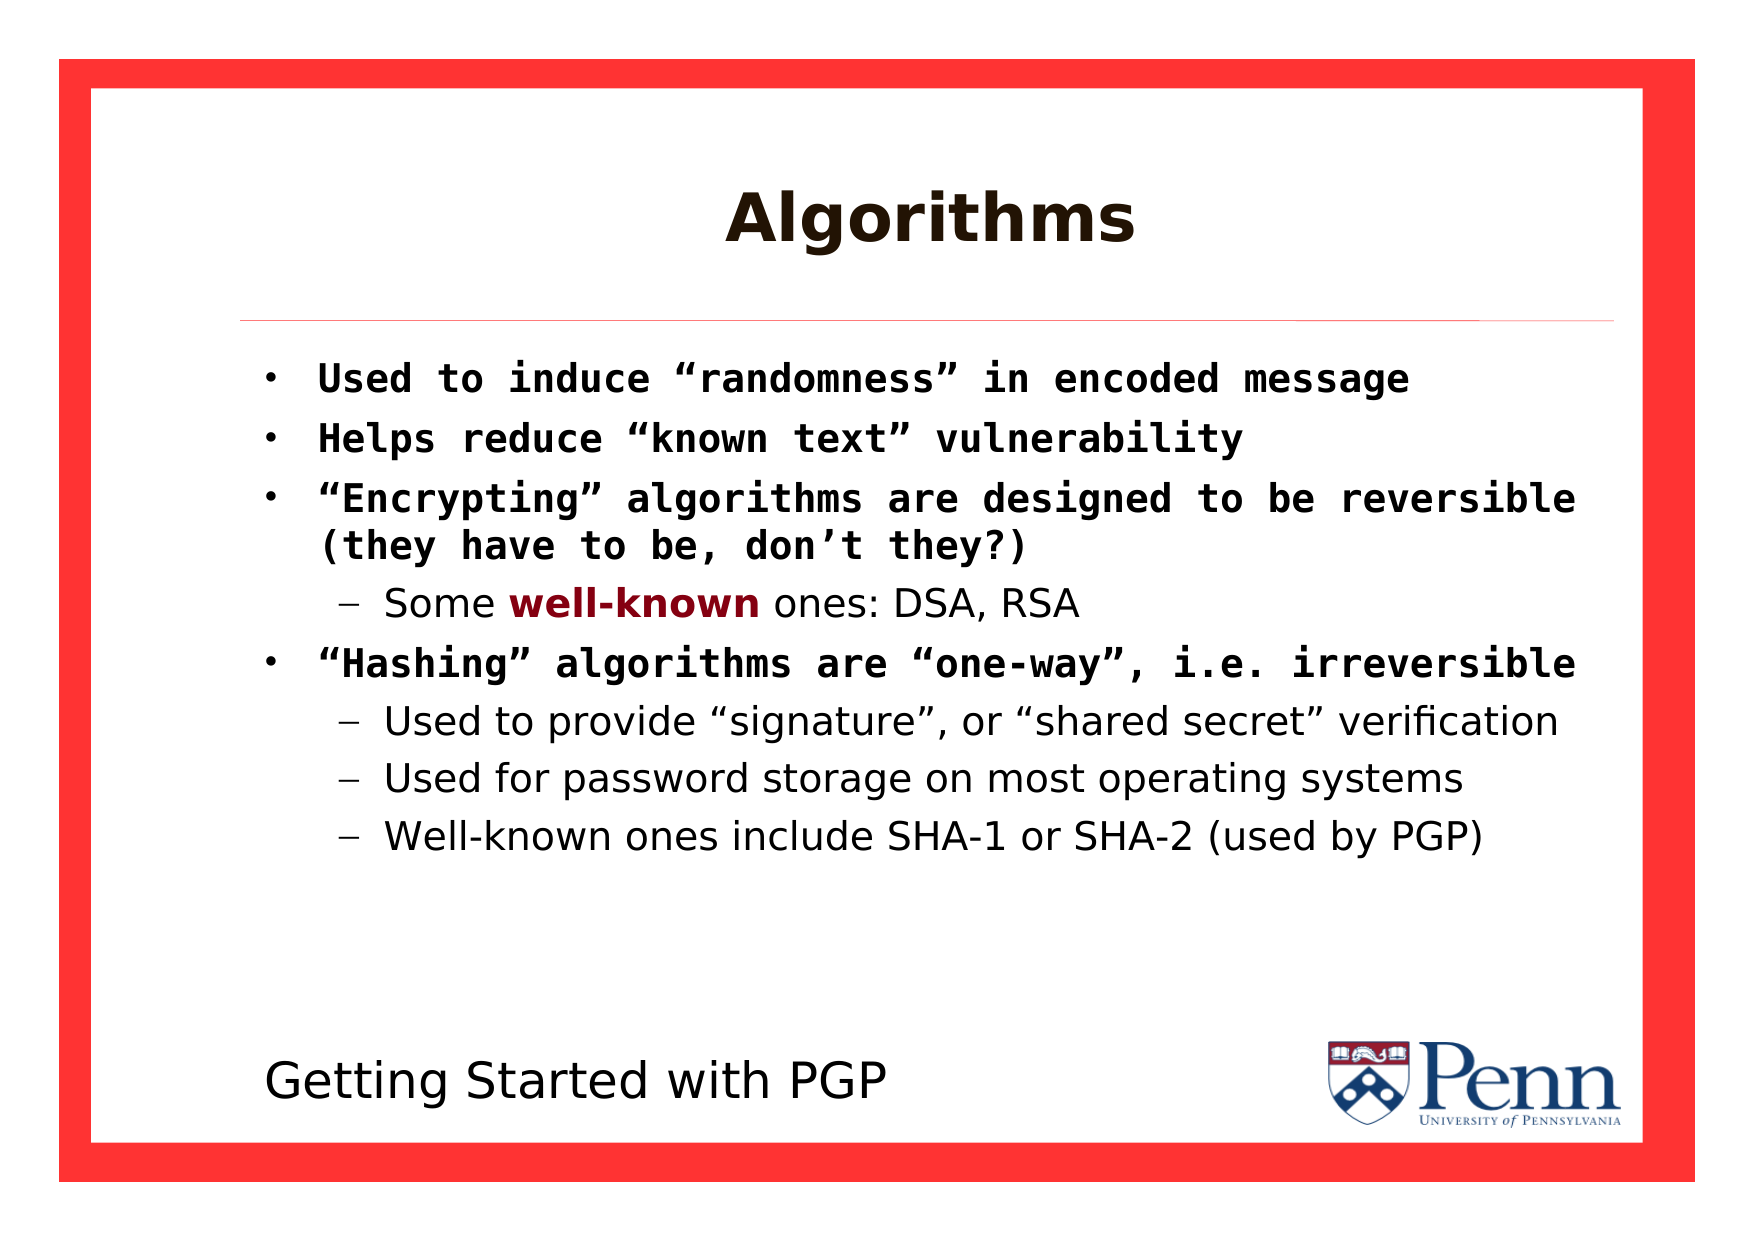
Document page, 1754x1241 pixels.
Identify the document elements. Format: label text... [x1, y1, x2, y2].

list Used to induce “randomness” in encoded message Helps reduce “known text” vulnerability “Encrypting” algorithms are designed to be reversible (they have to be, don’t they?) Some well-known ones: DSA, RSA “Hashing” algorithms are “one-way”, i.e. irreversible Used to provide “signature”, or “shared secret” verification Used for password storage on most operating systems Well-known ones include SHA-1 or SHA-2 (used by PGP) [249, 345, 1614, 1020]
picture [1327, 1039, 1621, 1128]
title Algorithms [249, 120, 1614, 309]
